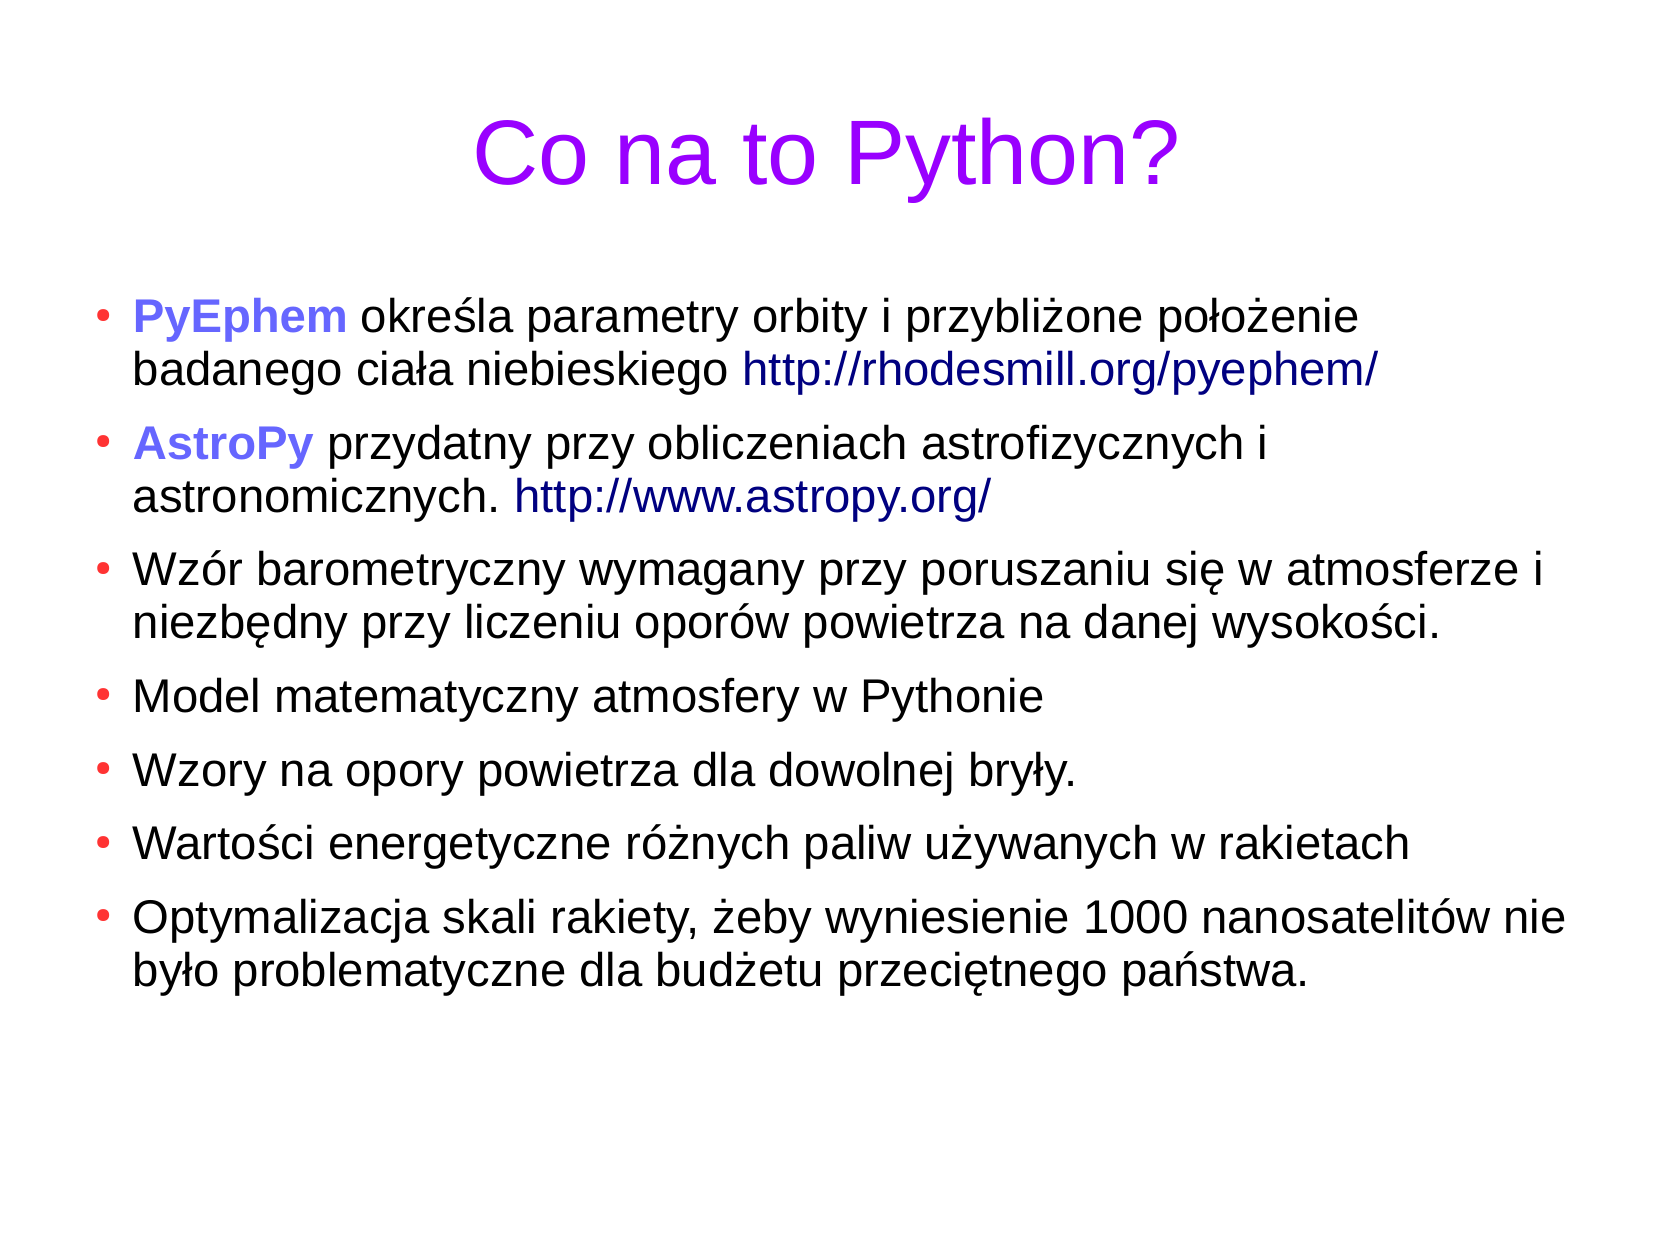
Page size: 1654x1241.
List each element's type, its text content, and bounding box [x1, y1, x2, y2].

title Co na to Python? [82, 49, 1571, 257]
list PyEphem określa parametry orbity i przybliżone położenie badanego ciała niebieskiego http://rhodesmill.org/pyephem/ AstroPy przydatny przy obliczeniach astrofizycznych i astronomicznych. http://www.astropy.org/ Wzór barometryczny wymagany przy poruszaniu się w atmosferze i niezbędny przy liczeniu oporów powietrza na danej wysokości. Model matematyczny atmosfery w Pythonie Wzory na opory powietrza dla dowolnej bryły. Wartości energetyczne różnych paliw używanych w rakietach Optymalizacja skali rakiety, żeby wyniesienie 1000 nanosatelitów nie było problematyczne dla budżetu przeciętnego państwa. [82, 290, 1571, 1010]
